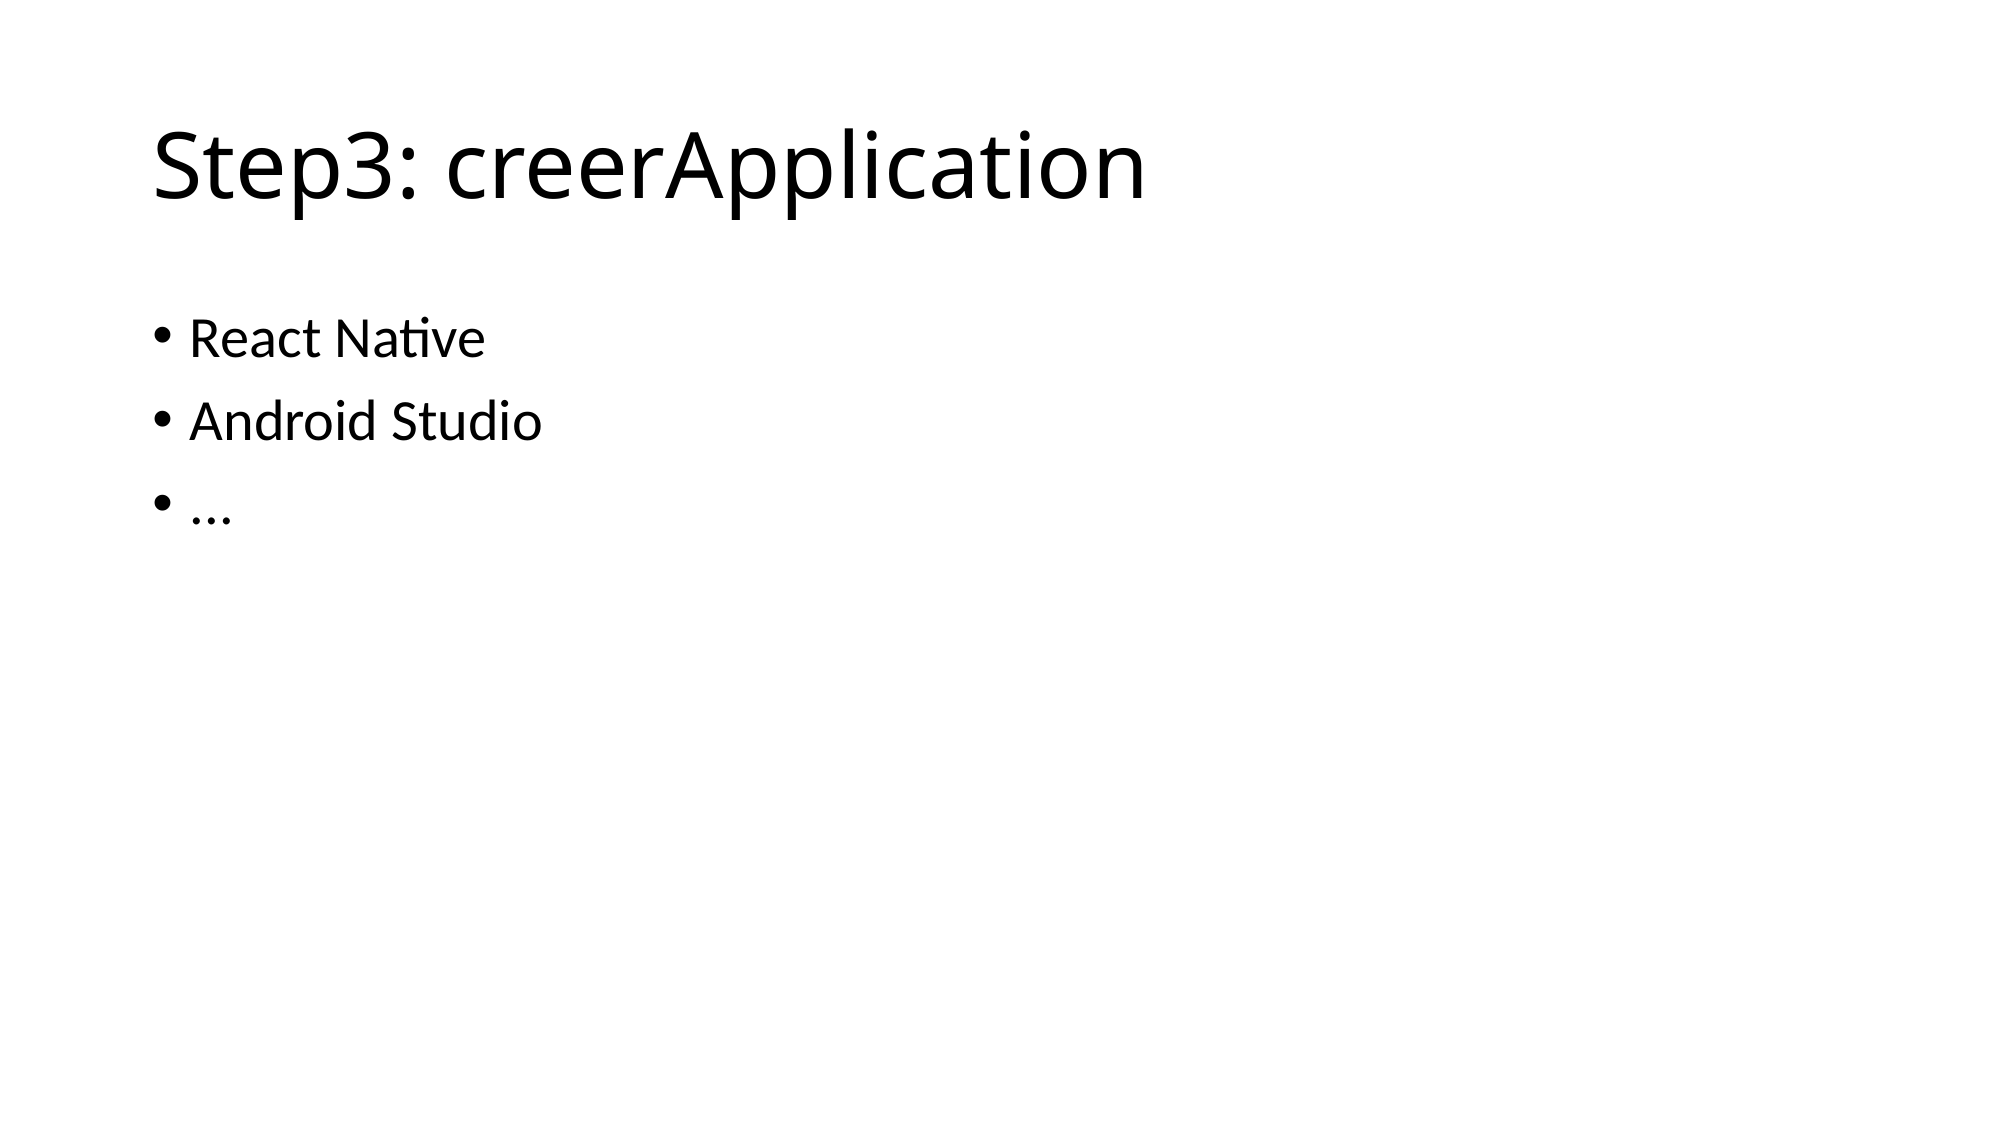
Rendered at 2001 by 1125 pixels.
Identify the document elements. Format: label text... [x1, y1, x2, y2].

list React Native Android Studio ... [137, 299, 1863, 1014]
title Step3: creerApplication [137, 59, 1863, 278]
